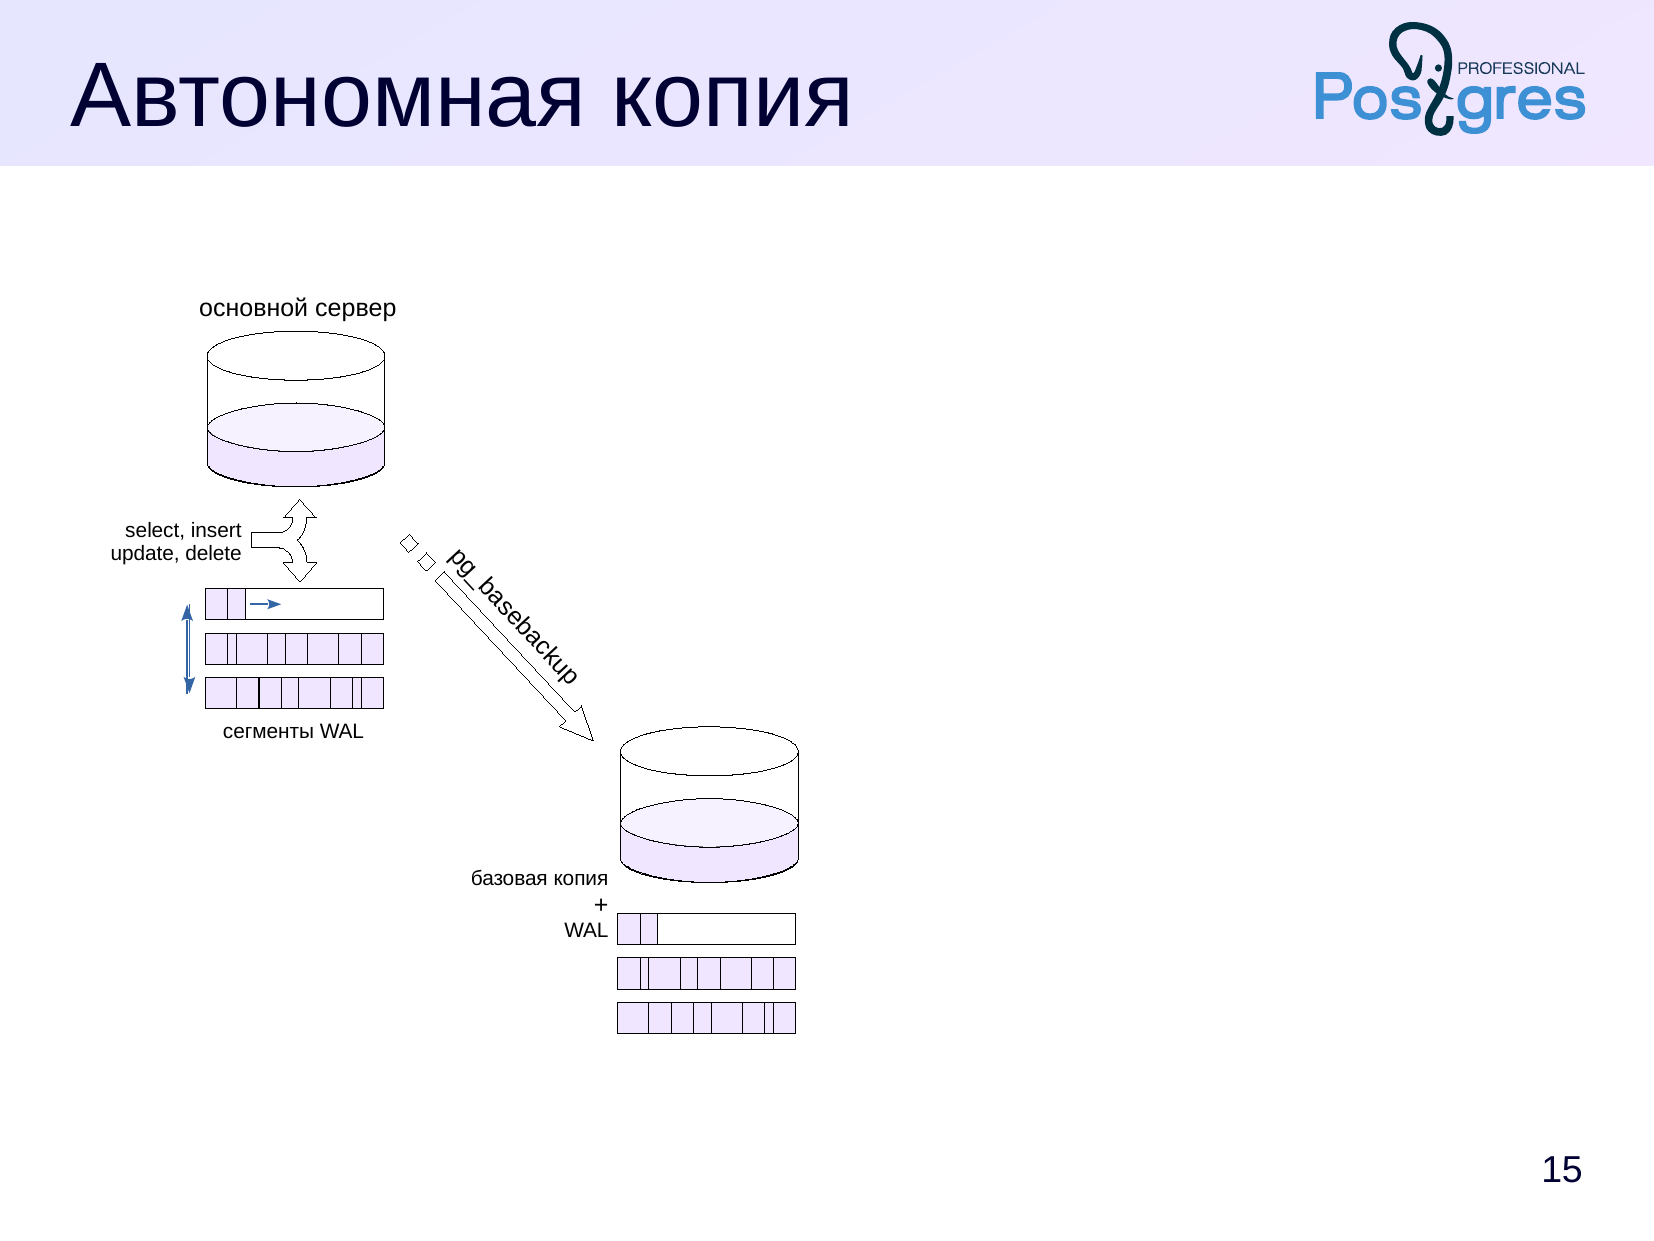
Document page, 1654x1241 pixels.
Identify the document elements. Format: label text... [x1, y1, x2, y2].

text_box [206, 589, 246, 619]
text_box [206, 678, 383, 708]
text_box основной сервер [184, 286, 412, 359]
title Автономная копия [70, 43, 1241, 147]
text_box [206, 634, 383, 664]
text_box pg_basebackup [417, 552, 436, 571]
text_box сегменты WAL [208, 712, 379, 751]
text_box базовая копия + WAL [456, 859, 624, 950]
text_box [207, 331, 385, 487]
text_box pg_basebackup [400, 534, 419, 553]
text_box [618, 1003, 795, 1033]
text_box [618, 958, 795, 989]
text_box pg_basebackup [435, 571, 594, 741]
text_box [618, 914, 658, 944]
text_box [258, 499, 317, 582]
text_box [620, 726, 799, 883]
text_box select, insert update, delete [95, 511, 258, 574]
